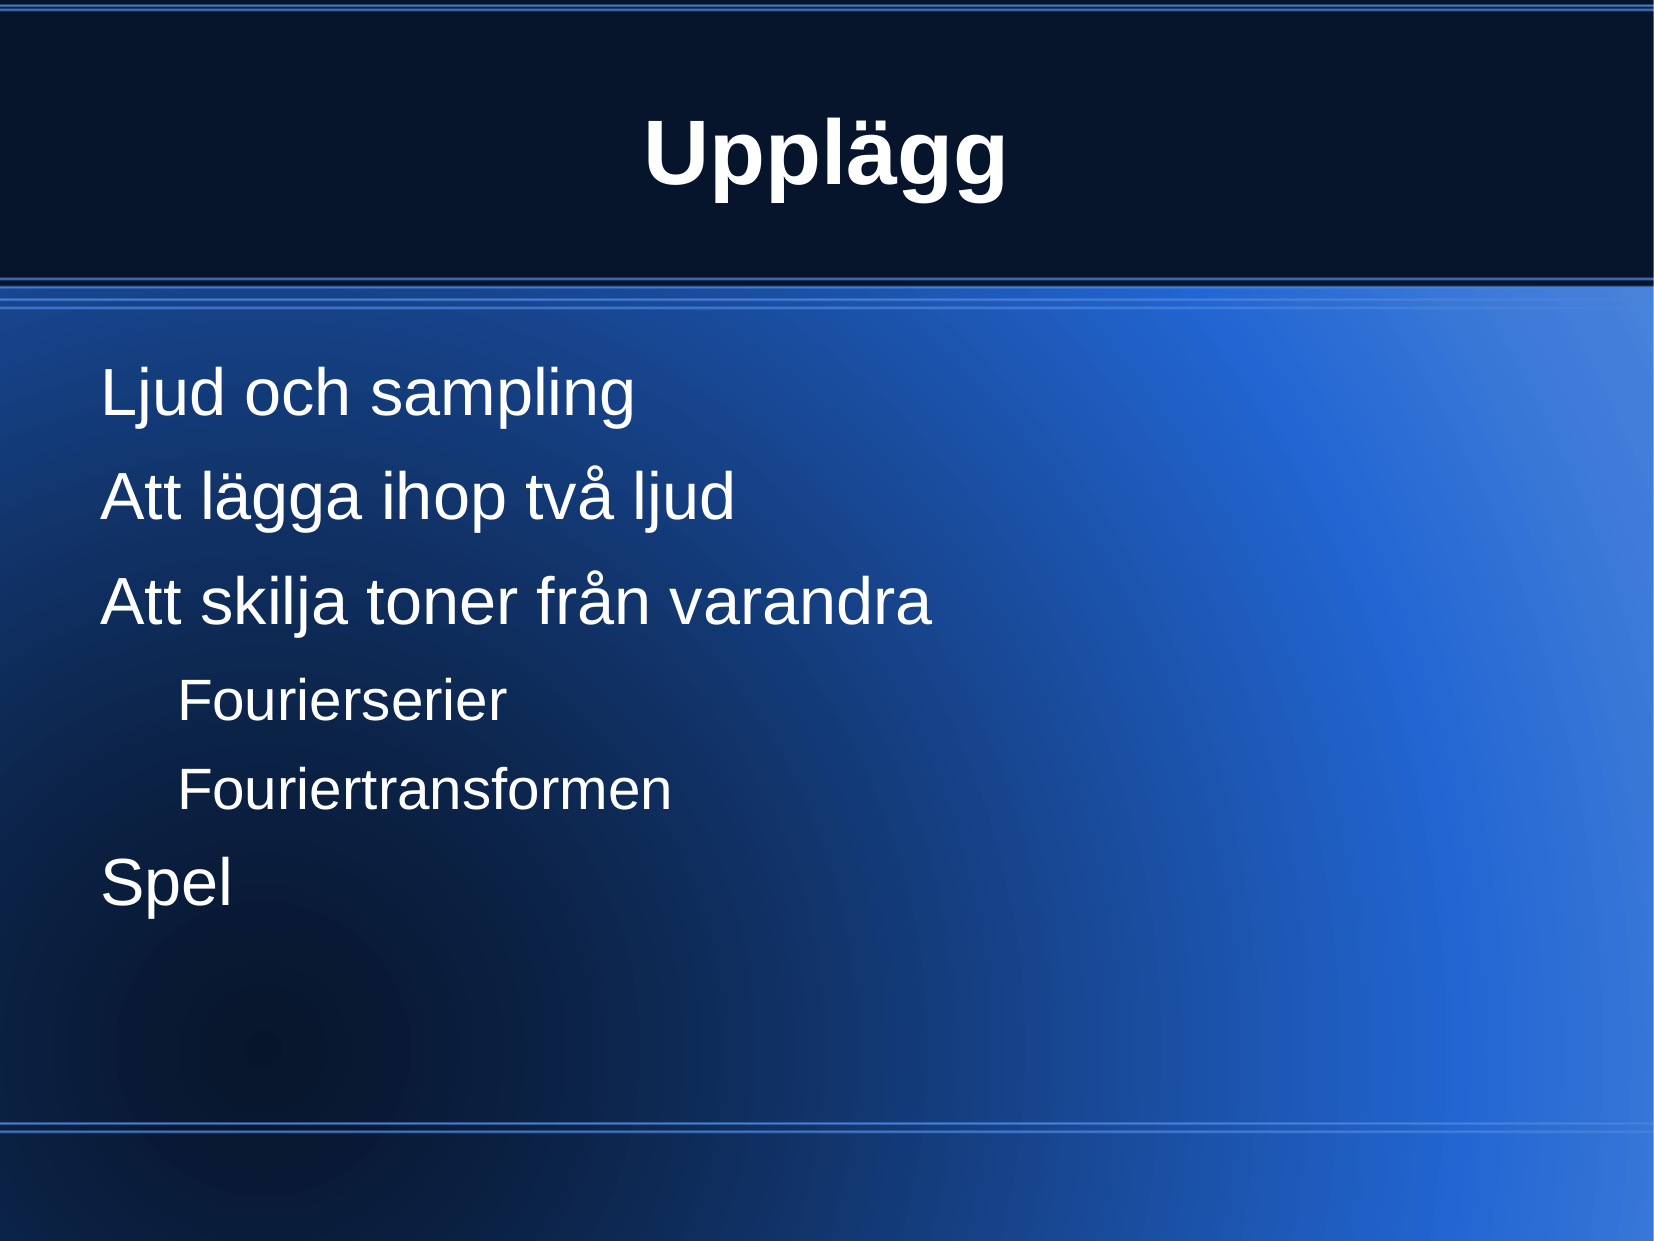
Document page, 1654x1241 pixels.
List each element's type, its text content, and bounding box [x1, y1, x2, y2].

list Ljud och sampling Att lägga ihop två ljud Att skilja toner från varandra Fourierserier Fouriertransformen Spel [82, 355, 1571, 1137]
picture [0, 0, 1654, 1241]
title Upplägg [82, 49, 1571, 257]
